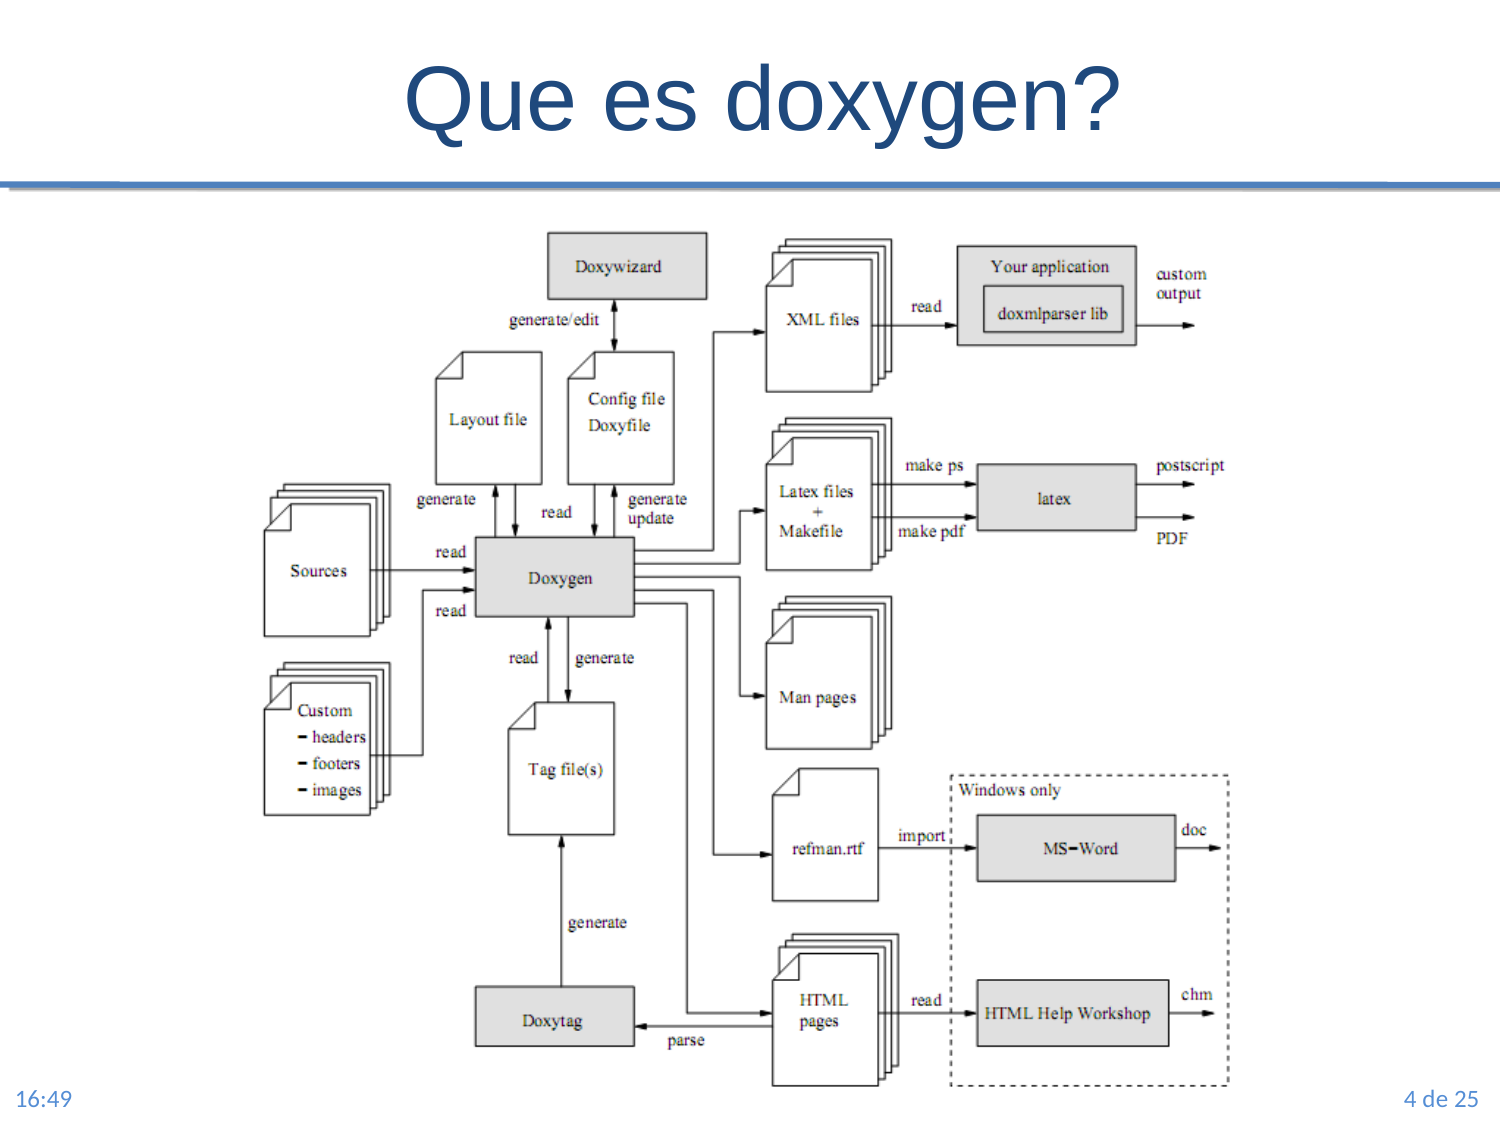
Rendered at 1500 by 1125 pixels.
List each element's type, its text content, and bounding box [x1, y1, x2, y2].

picture [242, 196, 1249, 1103]
text_box Que es doxygen? [88, 0, 1439, 181]
text_box <number> de 25 [1352, 1070, 1500, 1125]
text_box 16:49 [0, 1070, 124, 1125]
